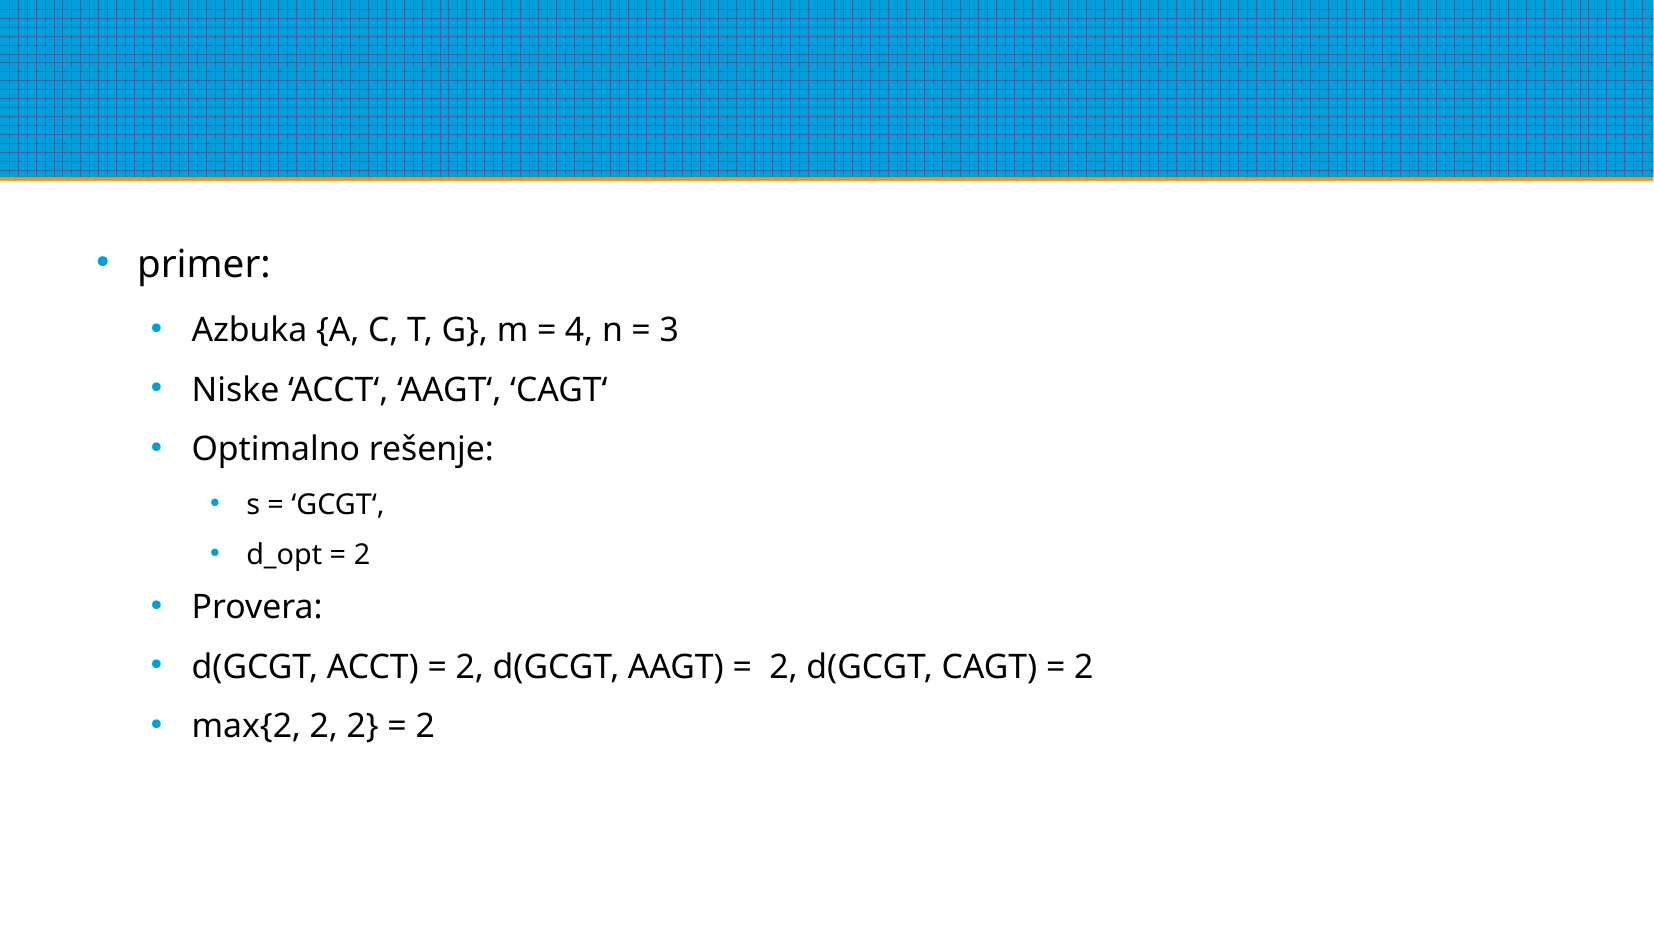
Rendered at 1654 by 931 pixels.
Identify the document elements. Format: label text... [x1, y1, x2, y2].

list primer: Azbuka {A, C, T, G}, m = 4, n = 3 Niske ‘ACCT‘, ‘AAGT‘, ‘CAGT‘ Optimalno rešenje: s = ‘GCGT‘, d_opt = 2 Provera: d(GCGT, ACCT) = 2, d(GCGT, AAGT) = 2, d(GCGT, CAGT) = 2 max{2, 2, 2} = 2 [82, 236, 1563, 751]
